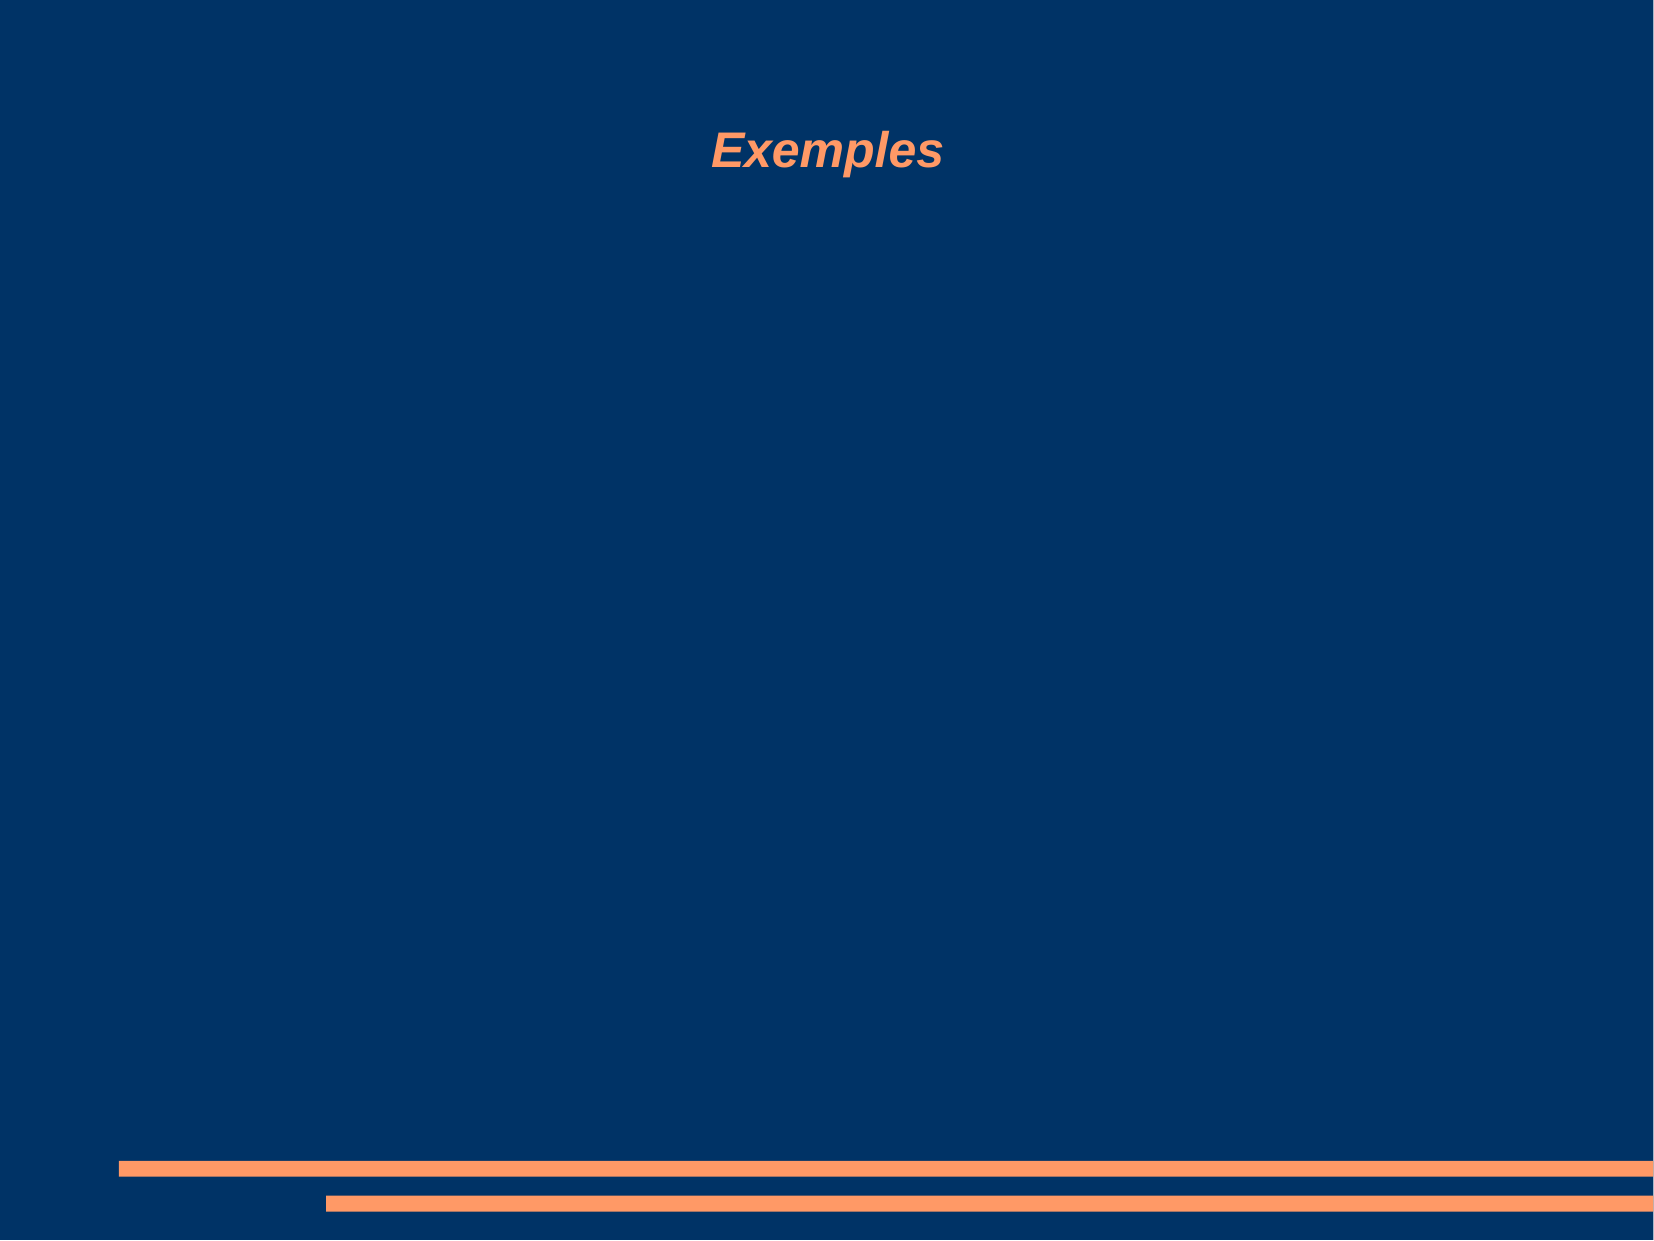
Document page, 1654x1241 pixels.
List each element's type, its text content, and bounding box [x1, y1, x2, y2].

title Exemples [121, 46, 1534, 254]
